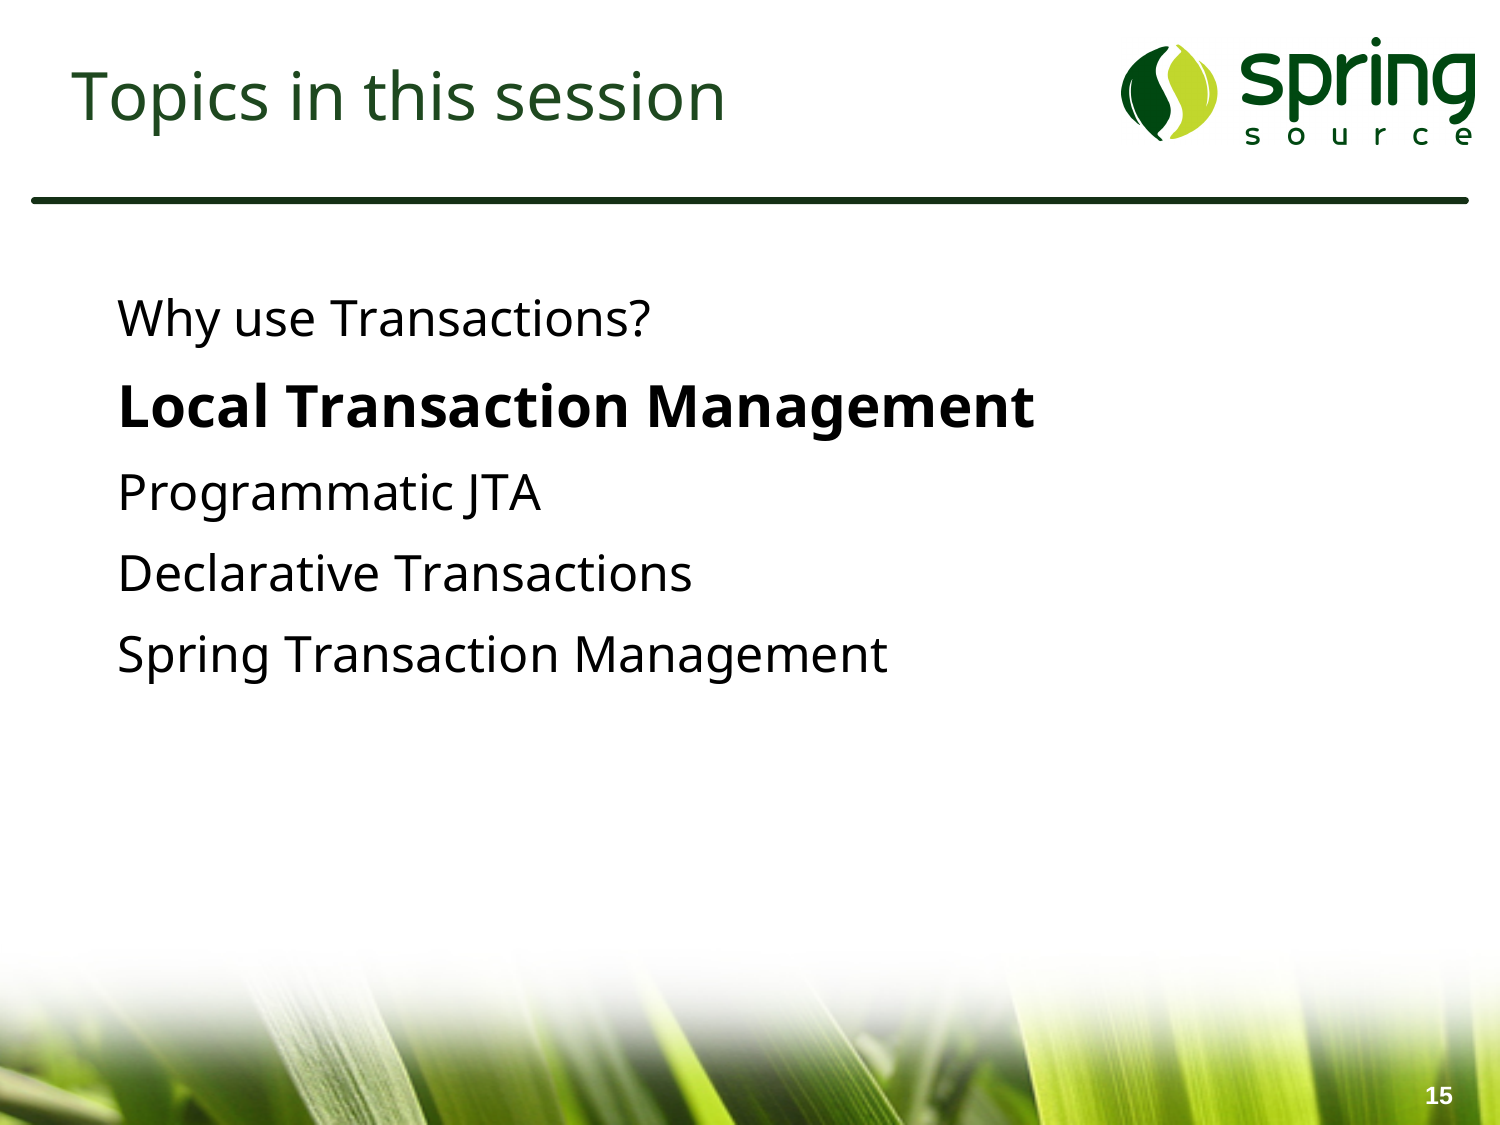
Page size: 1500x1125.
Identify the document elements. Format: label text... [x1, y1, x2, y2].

list Why use Transactions? Local Transaction Management Programmatic JTA Declarative Transactions Spring Transaction Management [103, 275, 1394, 938]
picture [0, 944, 1500, 1125]
title Topics in this session [56, 13, 1089, 176]
picture [1121, 37, 1475, 145]
